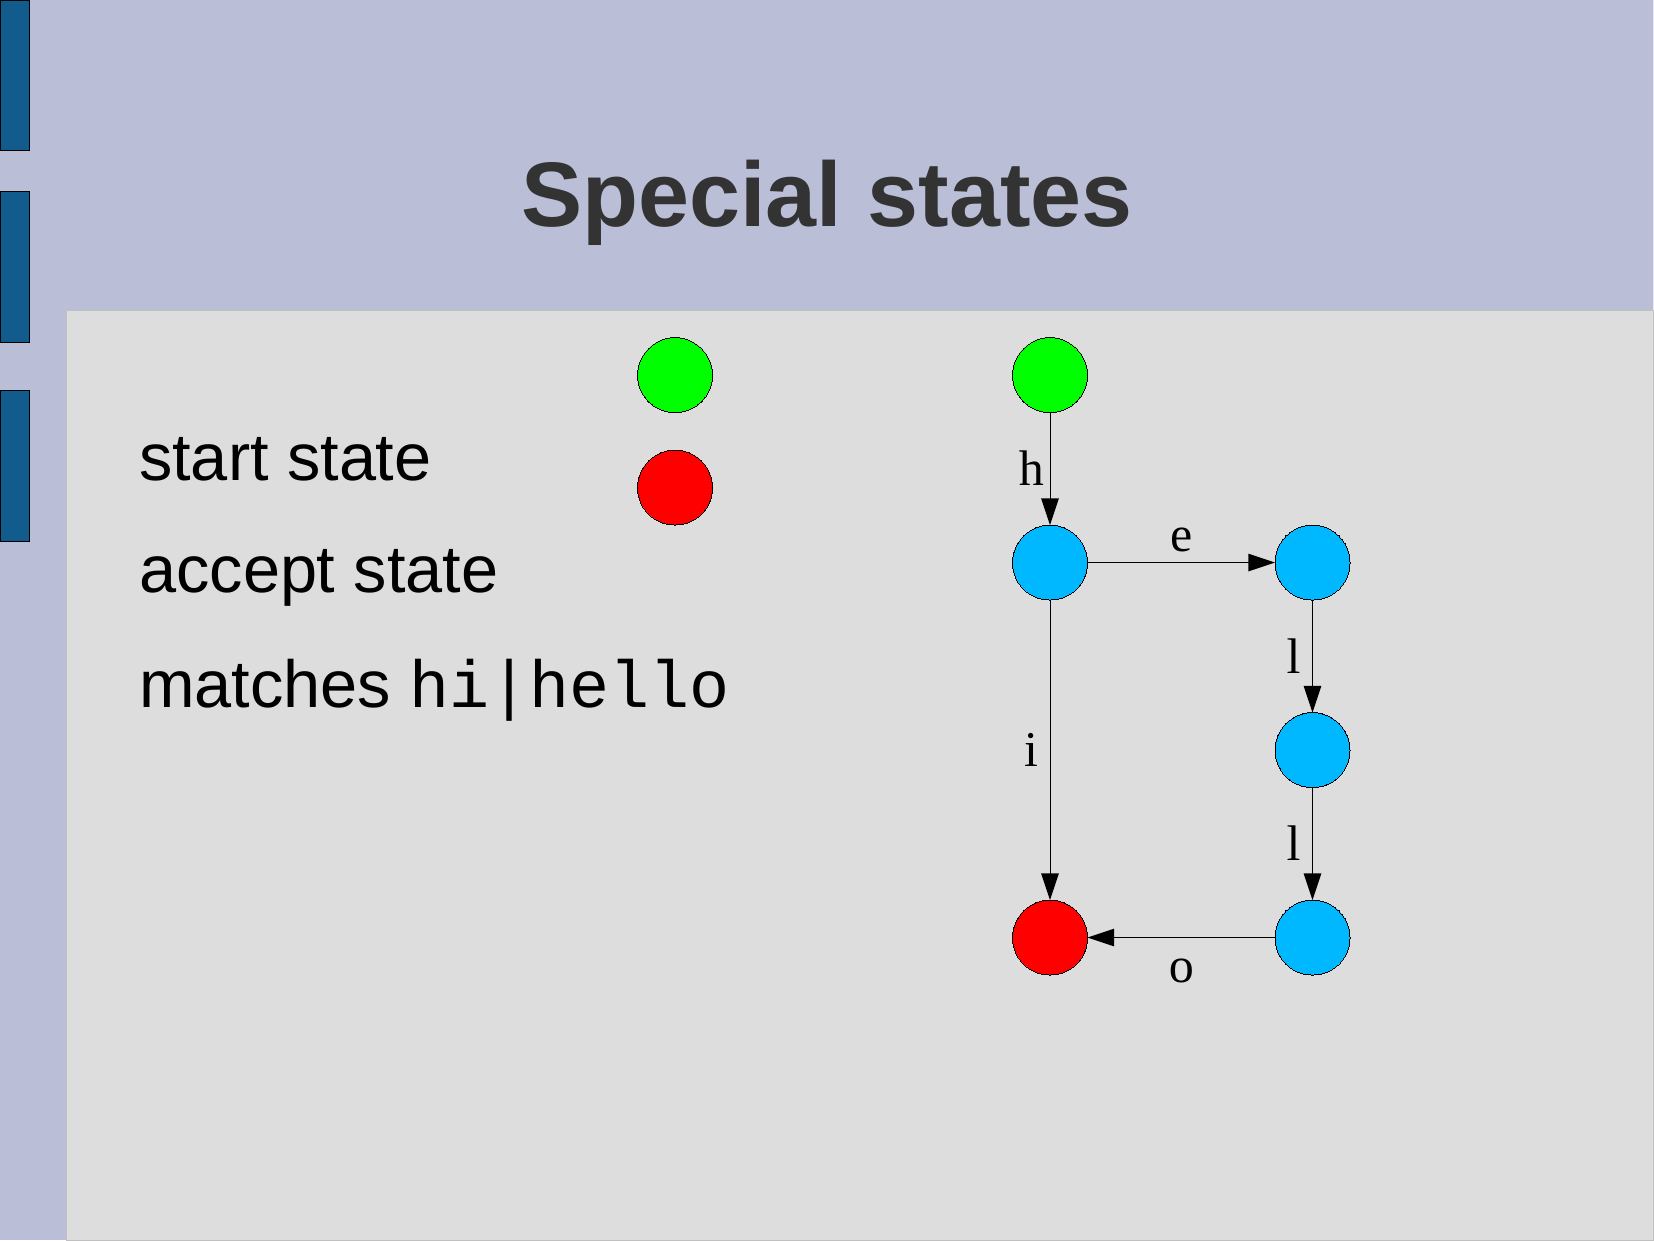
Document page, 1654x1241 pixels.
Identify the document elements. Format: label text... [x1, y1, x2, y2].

text_box [1012, 337, 1088, 413]
list start state accept state matches hi|hello [121, 344, 811, 1127]
text_box [637, 337, 713, 413]
text_box [1275, 525, 1351, 601]
text_box [1012, 900, 1088, 976]
title Special states [121, 91, 1534, 299]
text_box [1275, 712, 1351, 788]
text_box [1012, 525, 1088, 601]
text_box [1275, 900, 1351, 976]
text_box [637, 450, 713, 526]
